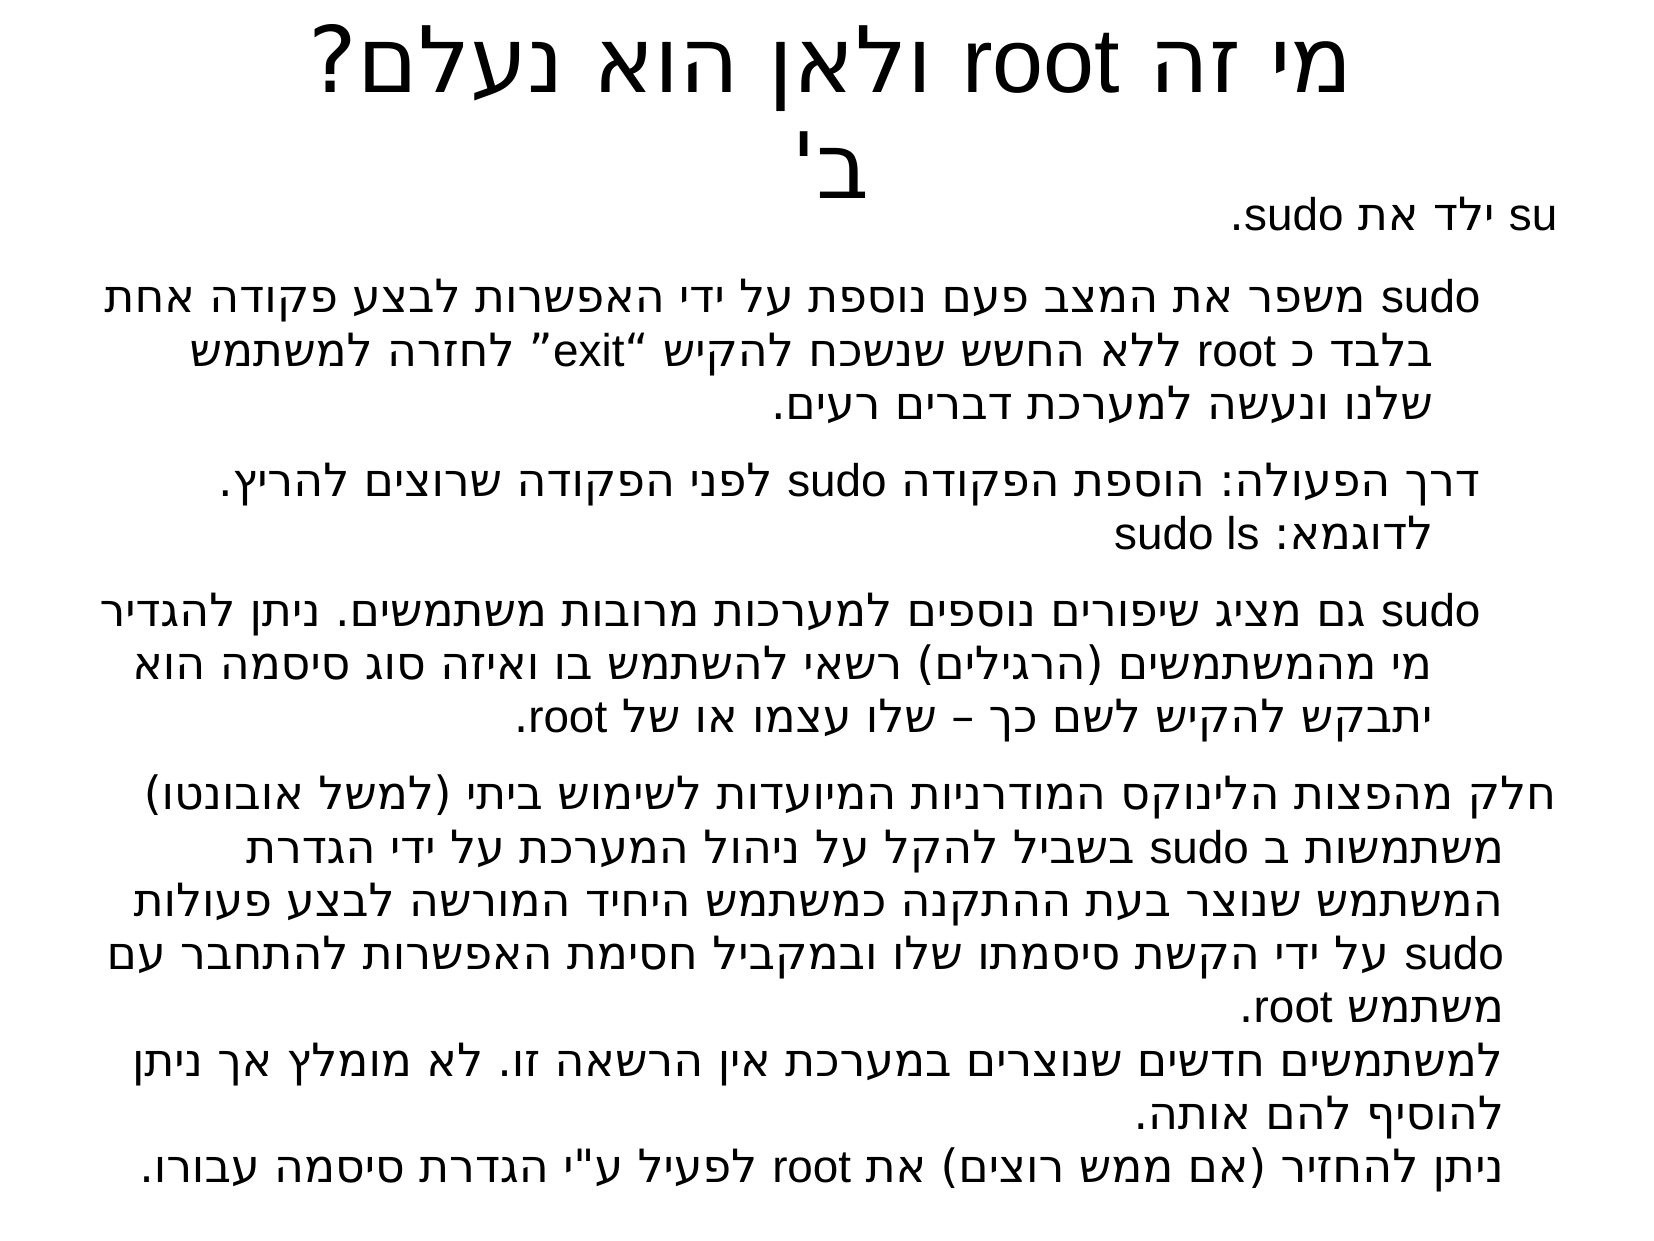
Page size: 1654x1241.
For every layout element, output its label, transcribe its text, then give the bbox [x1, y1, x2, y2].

list su ילד את sudo. sudo משפר את המצב פעם נוספת על ידי האפשרות לבצע פקודה אחת בלבד כ root ללא החשש שנשכח להקיש “exit” לחזרה למשתמש שלנו ונעשה למערכת דברים רעים. דרך הפעולה: הוספת הפקודה sudo לפני הפקודה שרוצים להריץ. לדוגמא: sudo ls sudo גם מציג שיפורים נוספים למערכות מרובות משתמשים. ניתן להגדיר מי מהמשתמשים (הרגילים) רשאי להשתמש בו ואיזה סוג סיסמה הוא יתבקש להקיש לשם כך – שלו עצמו או של root. חלק מהפצות הלינוקס המודרניות המיועדות לשימוש ביתי (למשל אובונטו) משתמשות ב sudo בשביל להקל על ניהול המערכת על ידי הגדרת המשתמש שנוצר בעת ההתקנה כמשתמש היחיד המורשה לבצע פעולות sudo על ידי הקשת סיסמתו שלו ובמקביל חסימת האפשרות להתחבר עם משתמש root. למשתמשים חדשים שנוצרים במערכת אין הרשאה זו. לא מומלץ אך ניתן להוסיף להם אותה. ניתן להחזיר (אם ממש רוצים) את root לפעיל ע"י הגדרת סיסמה עבורו. [86, 187, 1576, 1241]
title מי זה root ולאן הוא נעלם? ב' [86, 2, 1576, 187]
